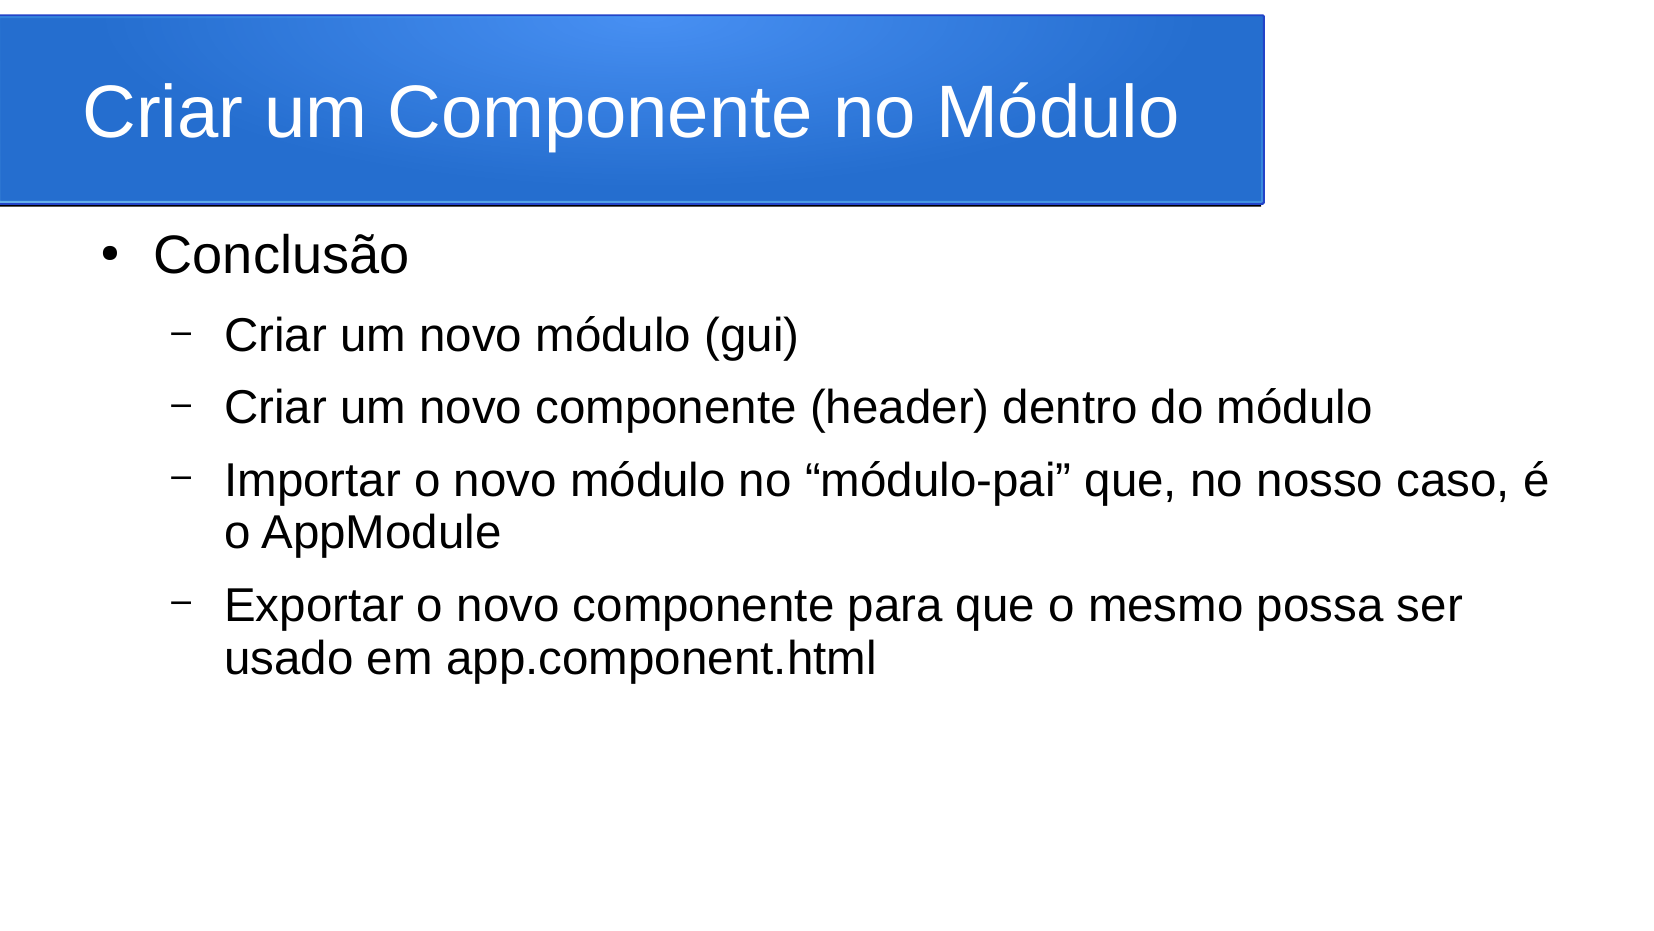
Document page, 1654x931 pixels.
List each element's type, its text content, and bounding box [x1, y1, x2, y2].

list Conclusão Criar um novo módulo (gui) Criar um novo componente (header) dentro do módulo Importar o novo módulo no “módulo-pai” que, no nosso caso, é o AppModule Exportar o novo componente para que o mesmo possa ser usado em app.component.html [82, 224, 1571, 764]
title Criar um Componente no Módulo [82, 35, 1235, 189]
